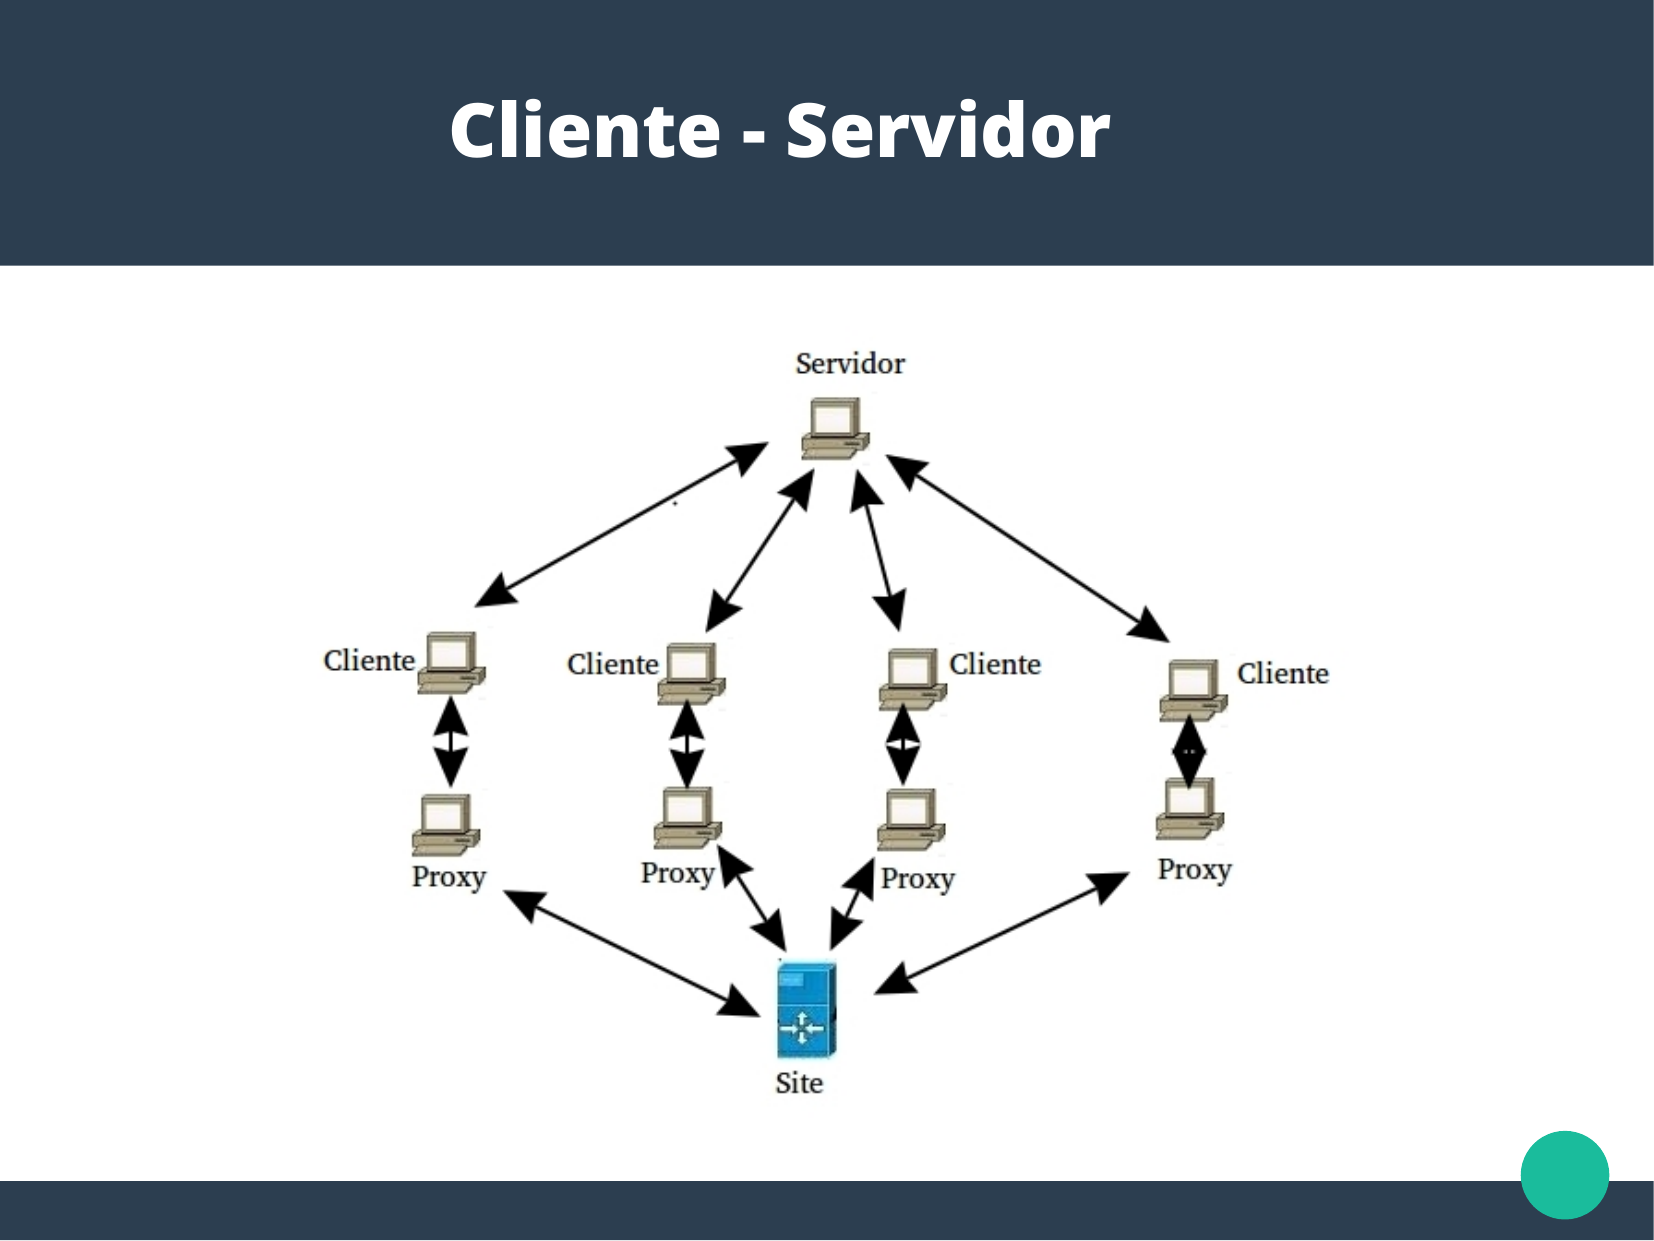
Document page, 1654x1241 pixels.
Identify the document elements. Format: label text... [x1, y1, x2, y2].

picture [226, 324, 1437, 1134]
title Cliente - Servidor [448, 49, 1205, 207]
